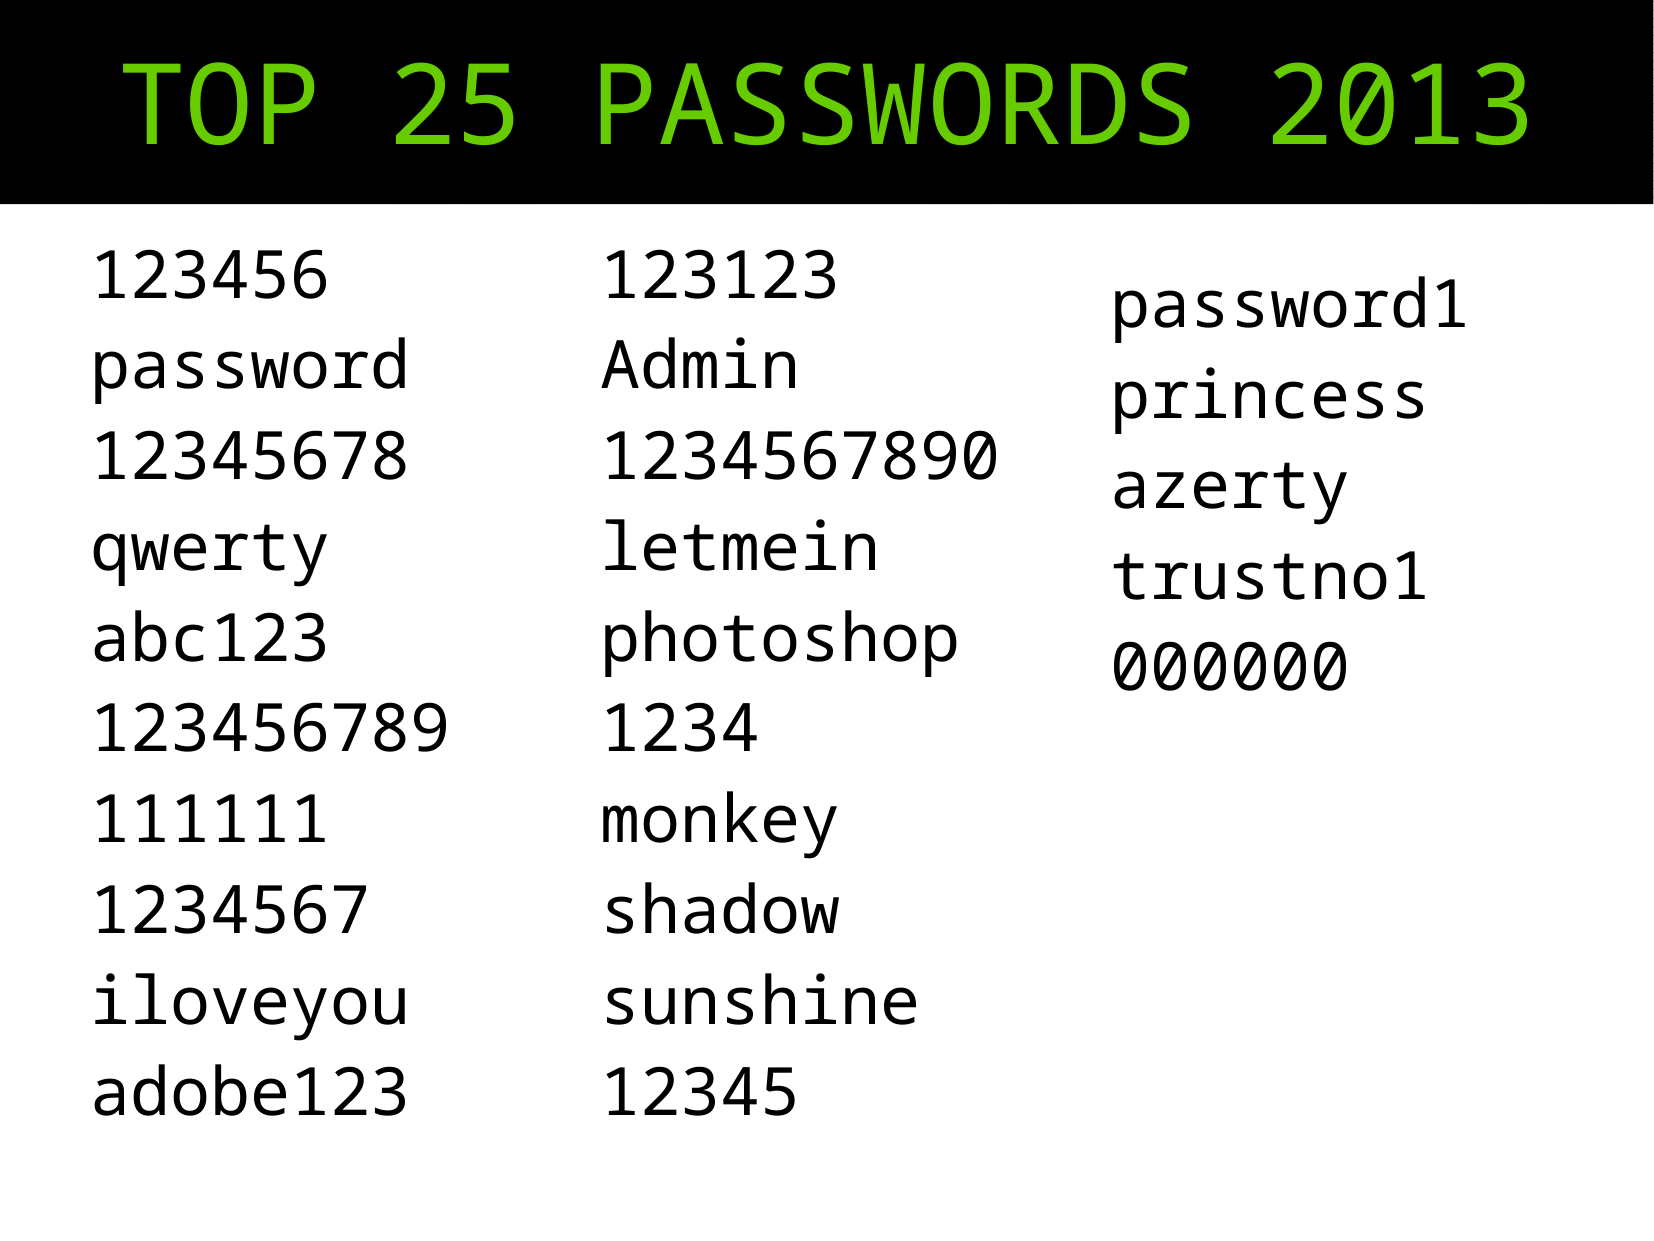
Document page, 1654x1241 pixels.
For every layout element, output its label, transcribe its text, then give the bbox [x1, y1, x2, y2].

text_box 123456 password 12345678 qwerty abc123 123456789 111111 1234567 iloveyou adobe123 [90, 299, 526, 1153]
text_box password1 princess azerty trustno1 000000 [1110, 285, 1546, 681]
title TOP 25 PASSWORDS 2013 [0, 0, 1654, 205]
text_box 123123 Admin 1234567890 letmein photoshop 1234 monkey shadow sunshine 12345 [600, 299, 1036, 1153]
